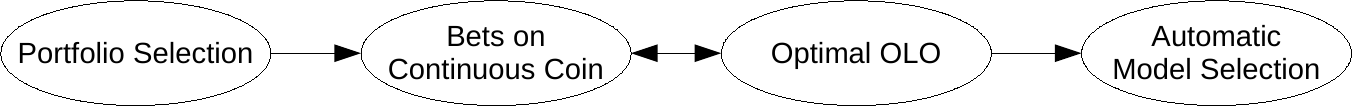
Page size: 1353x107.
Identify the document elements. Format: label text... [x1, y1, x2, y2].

text_box Portfolio Selection [0, 0, 271, 106]
text_box Automatic Model Selection [1081, 0, 1352, 106]
text_box Bets on Continuous Coin [361, 0, 632, 106]
text_box Optimal OLO [721, 0, 992, 106]
